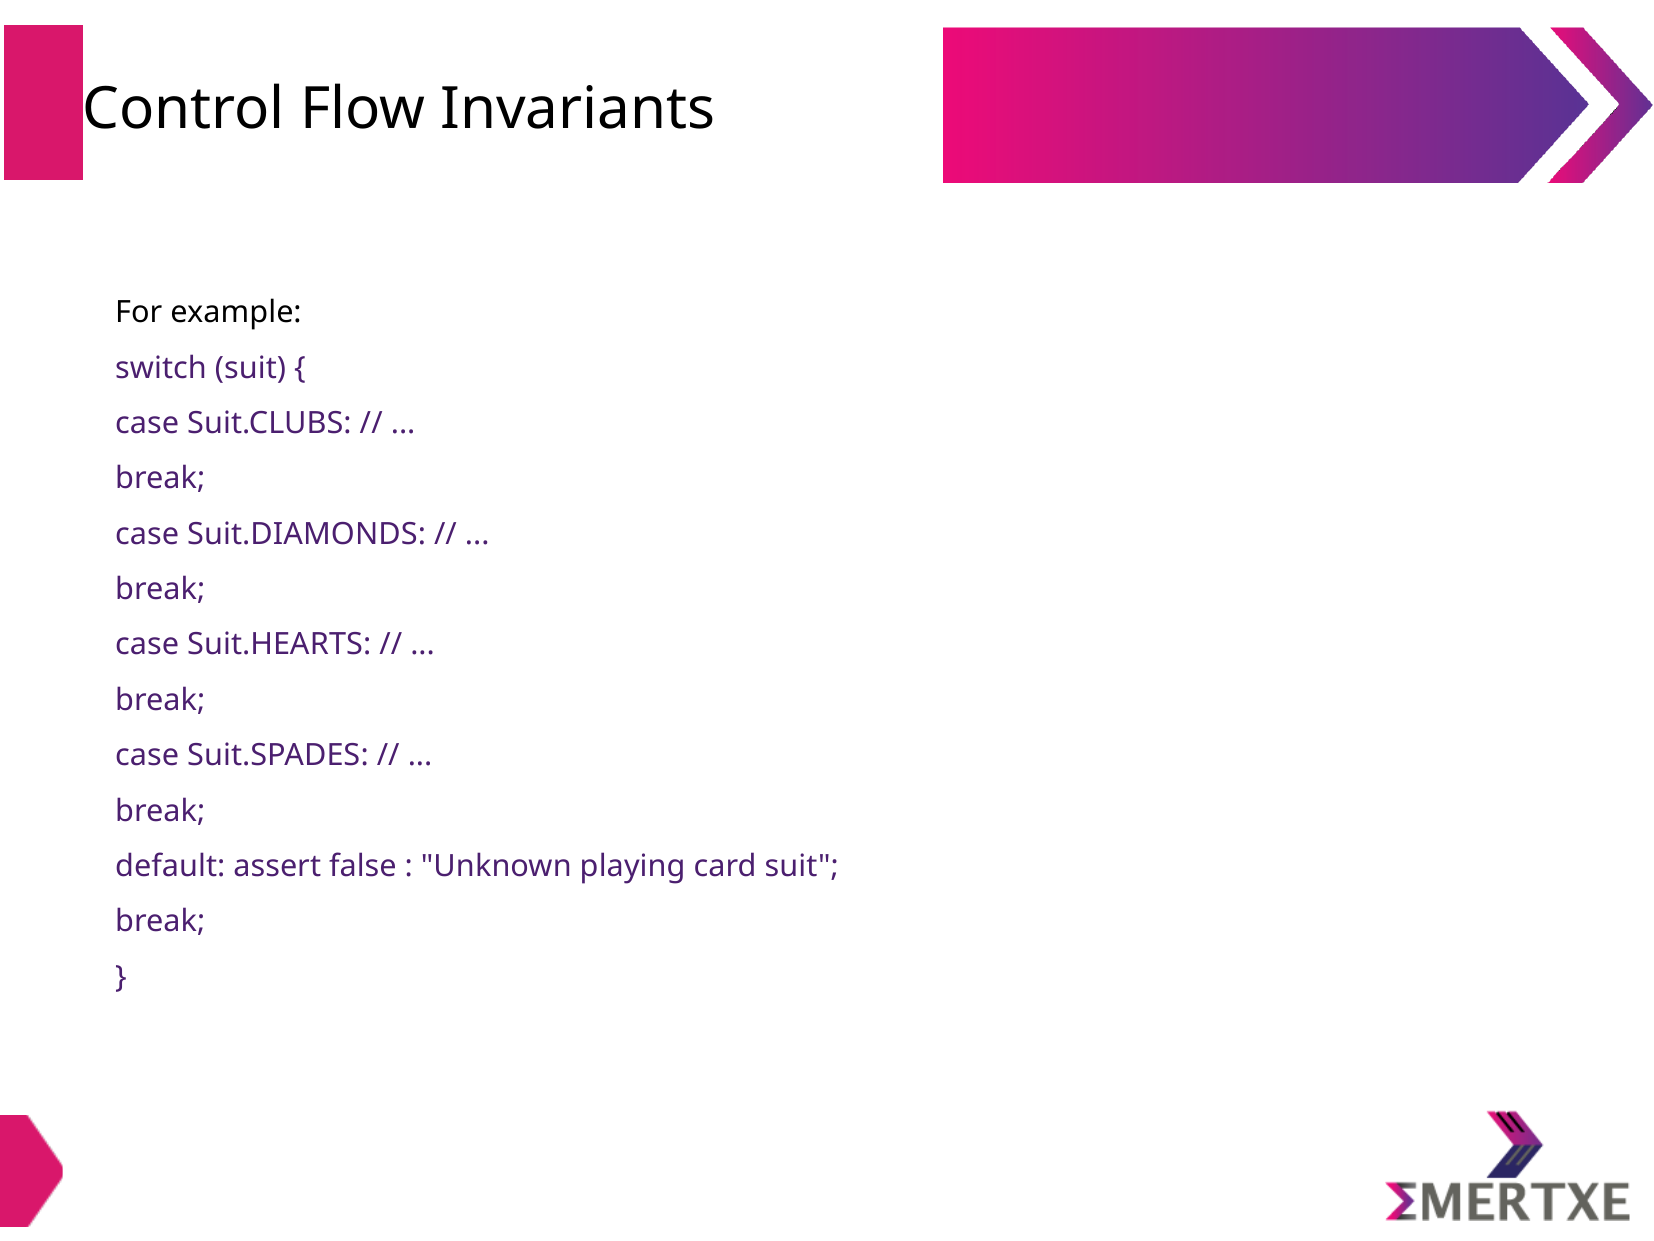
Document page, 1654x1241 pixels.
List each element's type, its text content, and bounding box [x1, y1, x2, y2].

picture [1571, 27, 1653, 183]
title Control Flow Invariants [82, 2, 1571, 210]
list For example: switch (suit) { case Suit.CLUBS: // ... break; case Suit.DIAMONDS: // ... break; case Suit.HEARTS: // ... break; case Suit.SPADES: // ... break; default: assert false : "Unknown playing card suit"; break; } [82, 290, 1571, 1010]
picture [1385, 1107, 1631, 1221]
